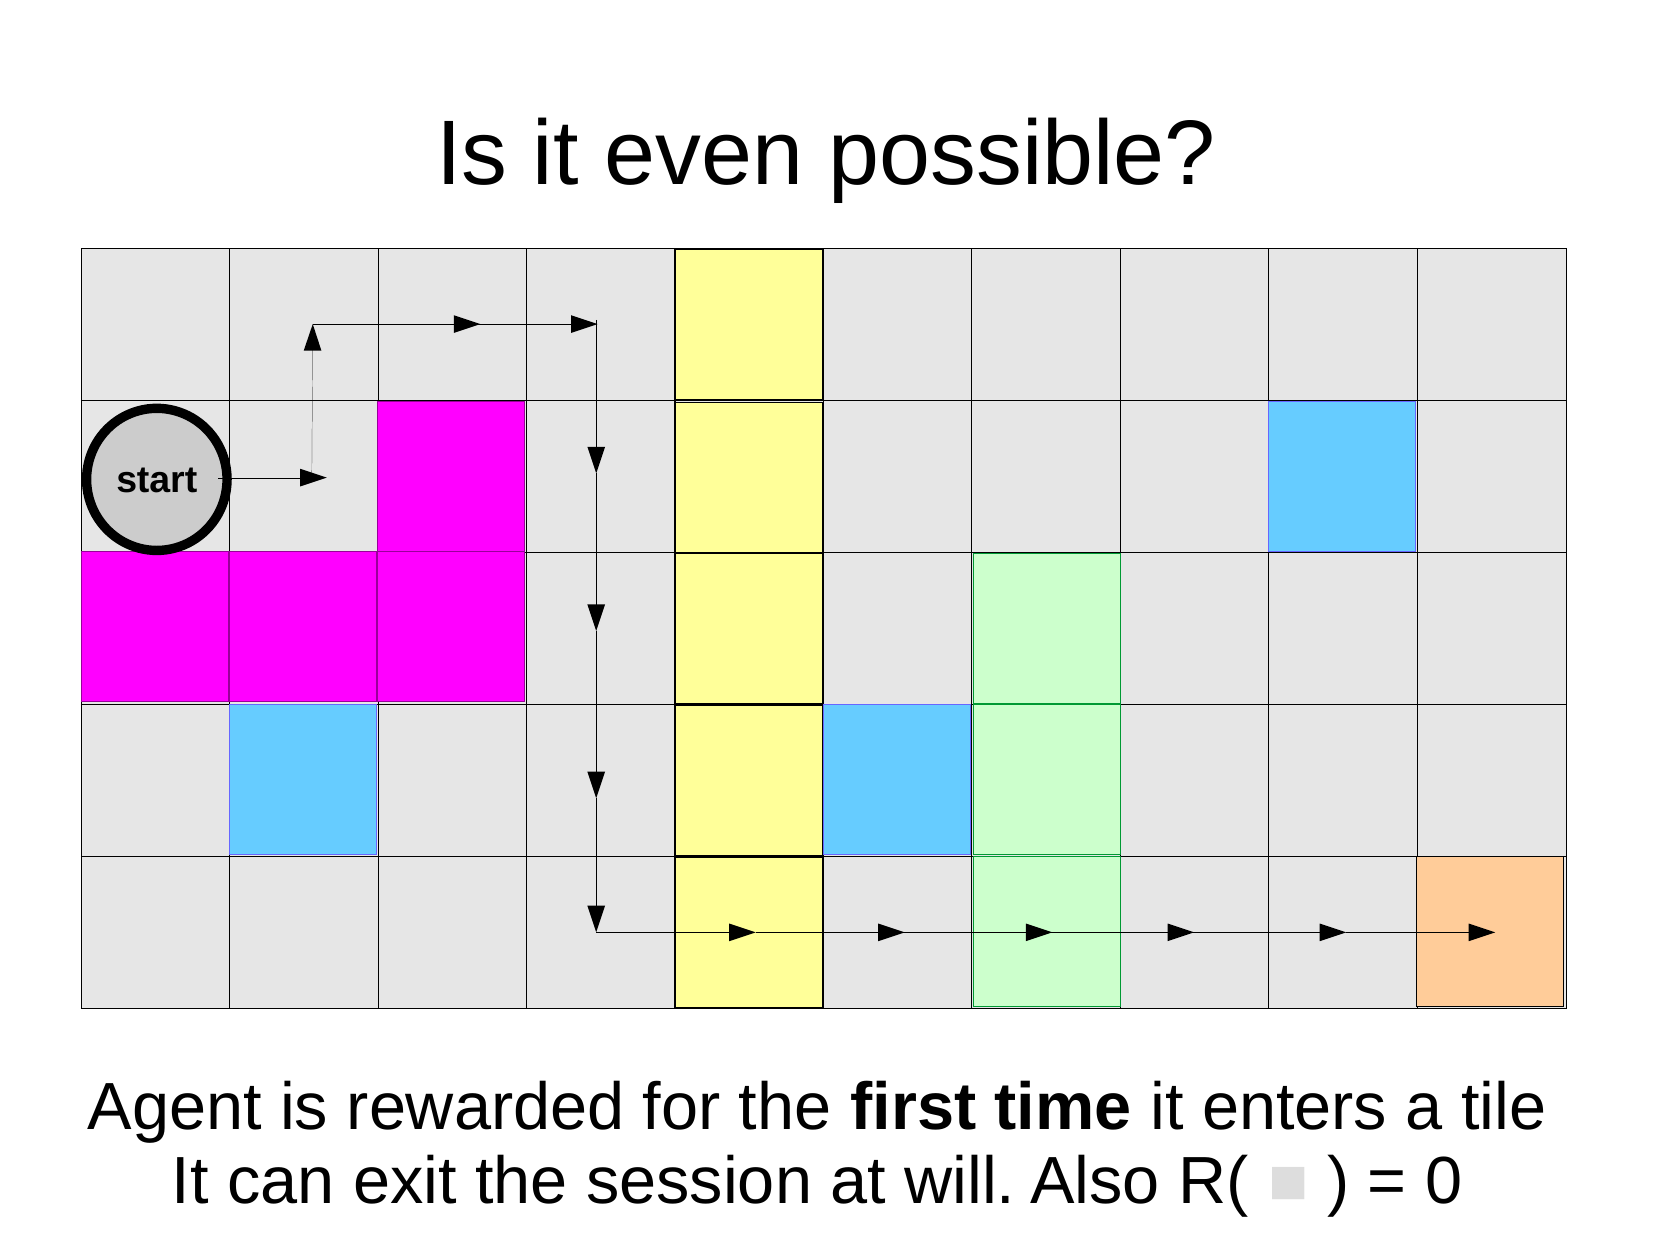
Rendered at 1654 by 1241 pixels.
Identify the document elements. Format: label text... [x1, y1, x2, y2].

table_cell [379, 705, 526, 856]
table_header [230, 249, 378, 400]
table_cell [1418, 705, 1566, 856]
table_cell [230, 401, 312, 478]
table_header [1269, 249, 1417, 400]
table_cell [824, 857, 971, 932]
text_box [229, 704, 377, 855]
table_cell [597, 553, 674, 704]
table_header [527, 325, 596, 400]
table_cell [1121, 705, 1268, 856]
table_cell [230, 857, 378, 1008]
table_cell [1418, 553, 1566, 704]
table_header [1121, 249, 1268, 400]
text_box [81, 401, 525, 702]
table_header [824, 249, 971, 400]
text_box [1268, 401, 1416, 552]
table_cell [165, 479, 229, 551]
text_box [973, 933, 1121, 1007]
text_box [675, 857, 823, 932]
title Is it even possible? [82, 49, 1571, 257]
table_cell [82, 401, 229, 551]
table_header [379, 249, 526, 324]
table_cell [1269, 857, 1416, 932]
table_cell [597, 705, 674, 856]
table_cell [379, 857, 526, 1008]
table_cell [1269, 553, 1417, 704]
text_box [675, 402, 971, 856]
table_cell [824, 401, 971, 552]
table_cell [1269, 705, 1417, 856]
text_box [1416, 856, 1564, 1007]
table_header [379, 325, 526, 400]
table_header [313, 325, 378, 400]
table_cell [824, 553, 971, 704]
text_box [675, 249, 823, 400]
table_cell [597, 401, 674, 552]
table_cell [1121, 857, 1268, 932]
table_cell [1121, 933, 1268, 1008]
table_header [527, 249, 674, 400]
table_cell [82, 705, 229, 856]
table_cell [230, 401, 377, 551]
table_header [972, 249, 1120, 400]
text_box [675, 933, 823, 1008]
table_cell [972, 401, 1120, 552]
text_box [973, 553, 1121, 855]
table_cell [527, 401, 596, 552]
table_cell [1121, 553, 1268, 704]
table_header [82, 249, 229, 400]
table_cell [1418, 401, 1566, 552]
table_cell [1121, 401, 1268, 552]
table_cell [597, 857, 674, 932]
table_cell [1269, 933, 1417, 1008]
text_box [973, 856, 1121, 932]
text_box Agent is rewarded for the first time it enters a tile It can exit the session at will. Also R( ■ ) = 0 [52, 1040, 1582, 1241]
table_cell [824, 933, 971, 1008]
table_cell [82, 857, 229, 1008]
table_header [1418, 249, 1566, 400]
text_box start [86, 408, 228, 551]
table_cell [527, 857, 674, 1008]
table_cell [527, 553, 596, 704]
table_cell [527, 705, 596, 856]
